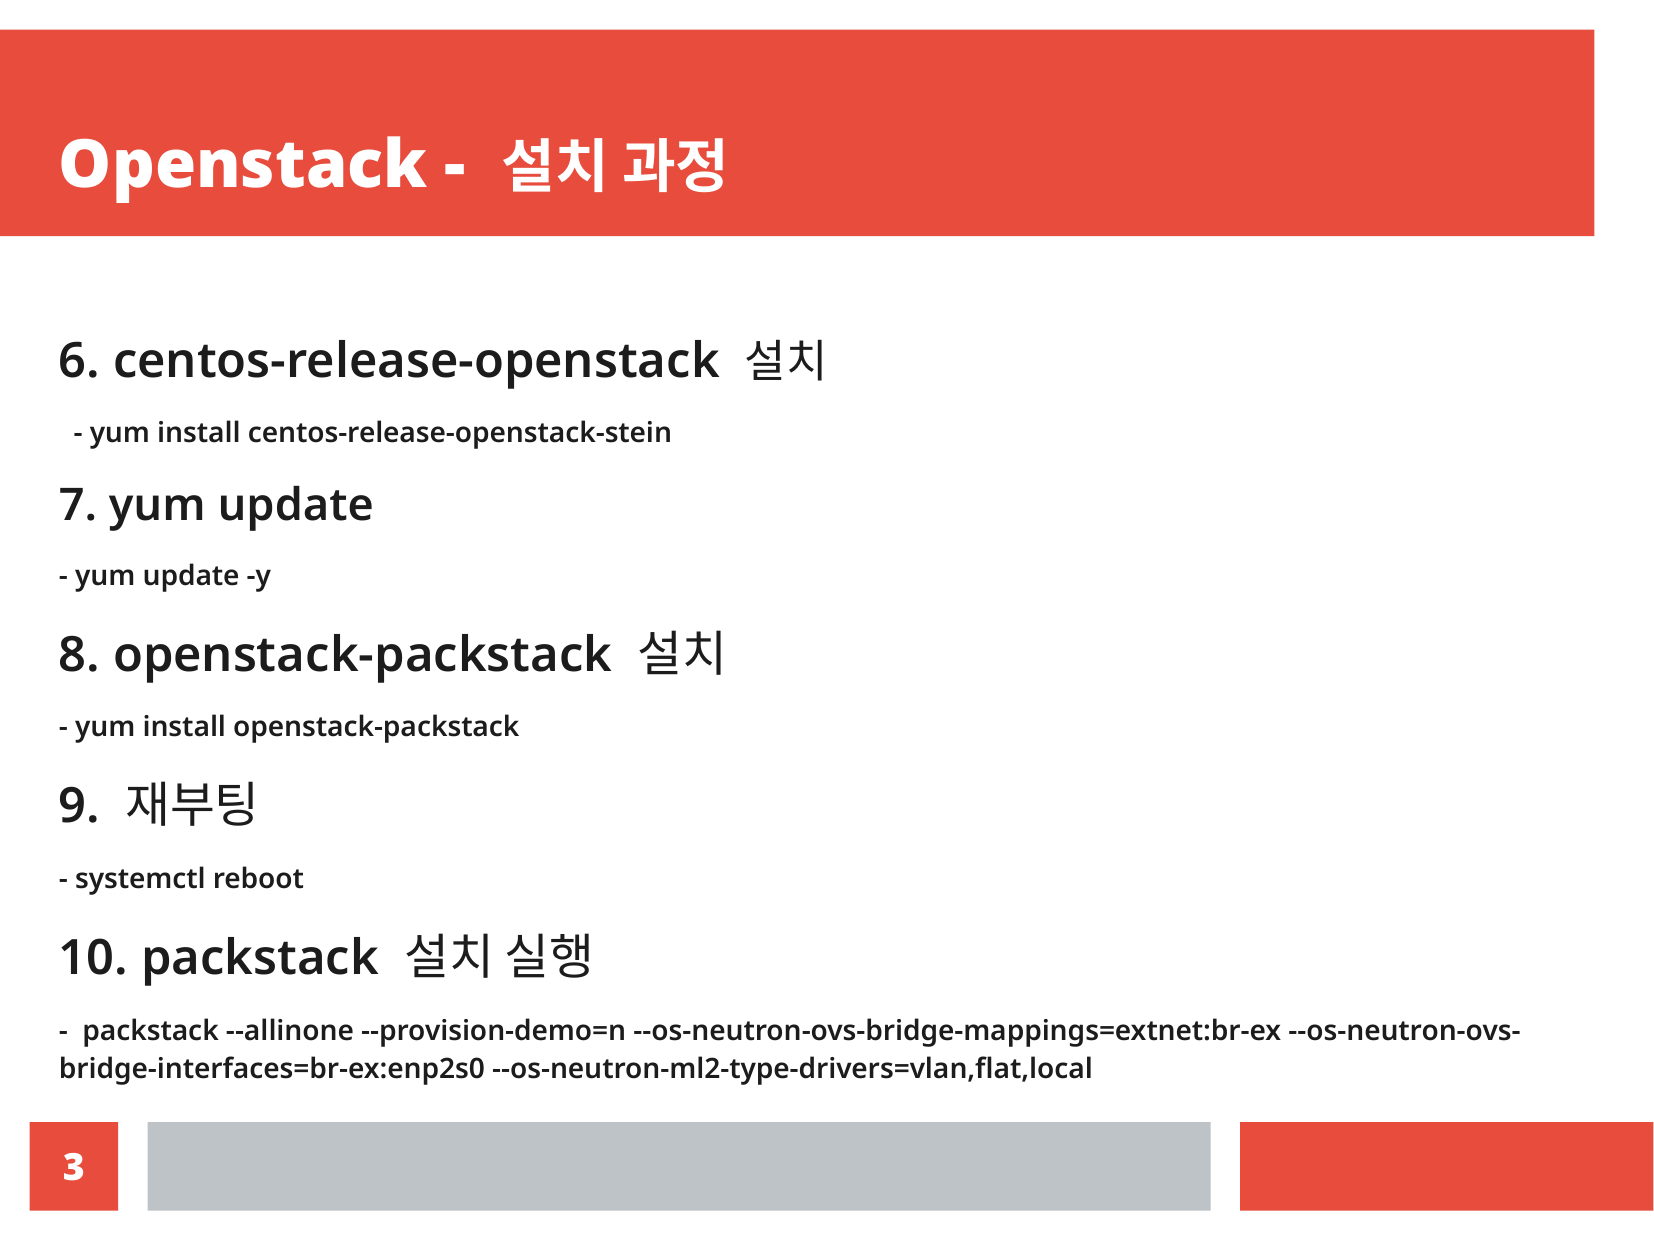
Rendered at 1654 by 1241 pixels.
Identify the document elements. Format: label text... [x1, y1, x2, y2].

title Openstack - 설치 과정 [59, 59, 1595, 207]
list 6. centos-release-openstack 설치 - yum install centos-release-openstack-stein 7. yum update - yum update -y 8. openstack-packstack 설치 - yum install openstack-packstack 9. 재부팅 - systemctl reboot 10. packstack 설치 실행 - packstack --allinone --provision-demo=n --os-neutron-ovs-bridge-mappings=extnet:br-ex --os-neutron-ovs-bridge-interfaces=br-ex:enp2s0 --os-neutron-ml2-type-drivers=vlan,flat,local [59, 324, 1565, 1093]
